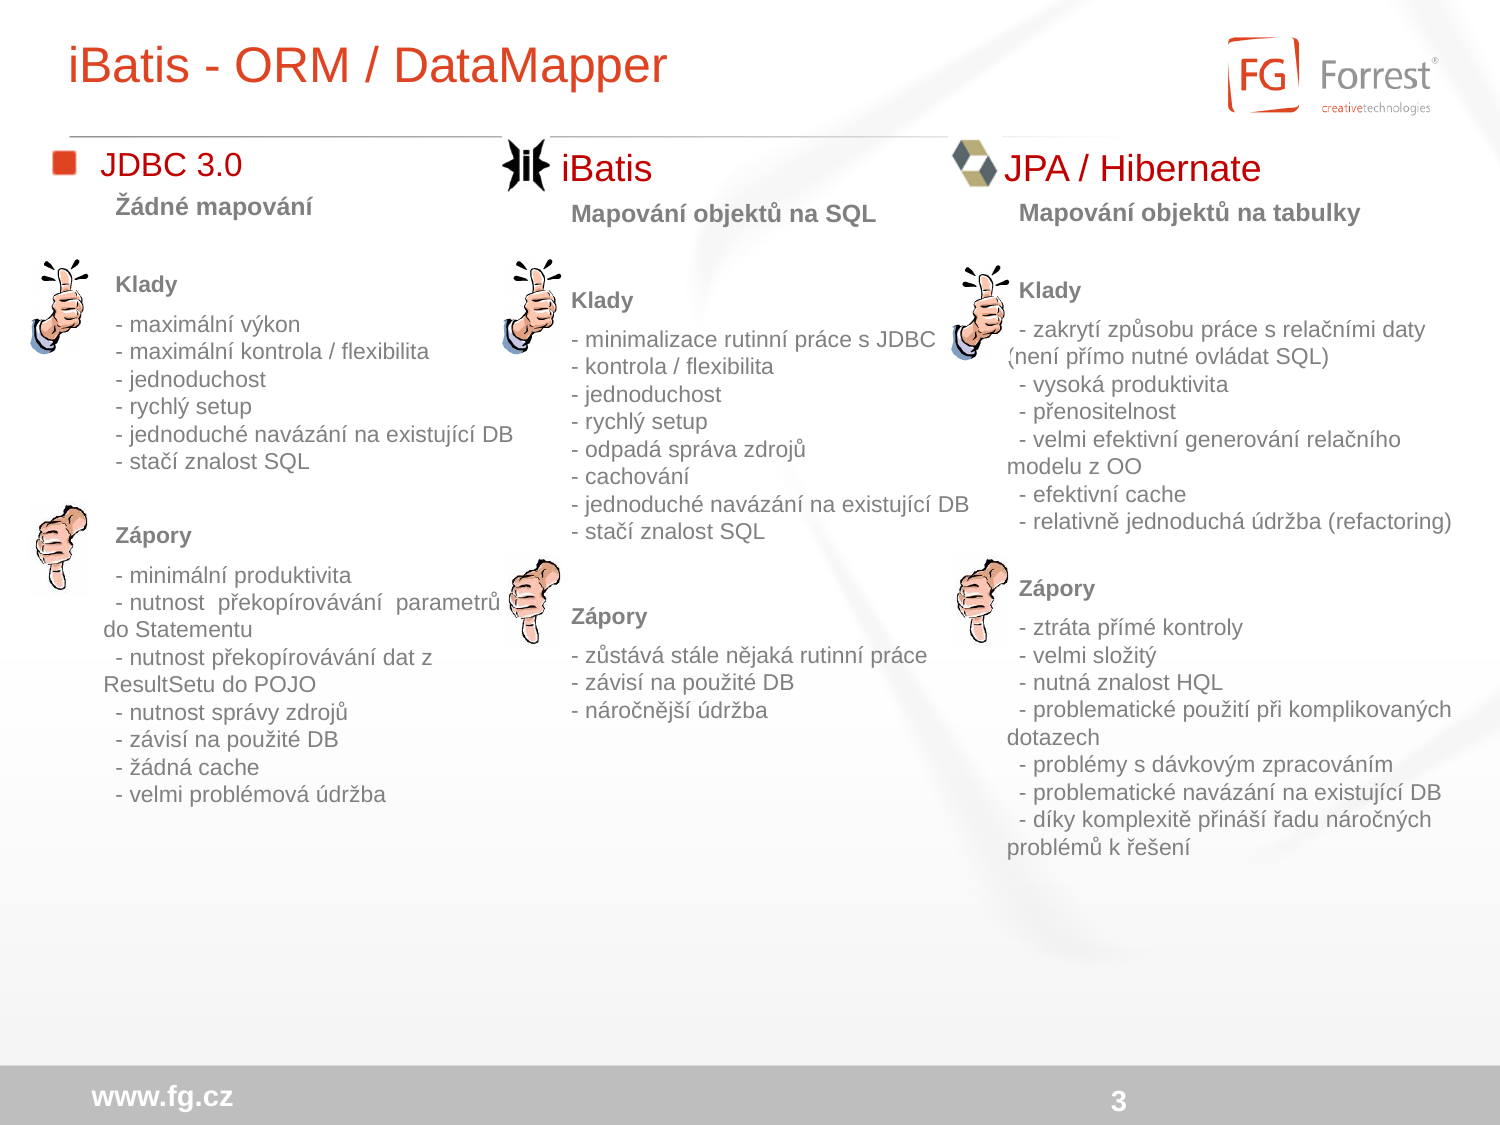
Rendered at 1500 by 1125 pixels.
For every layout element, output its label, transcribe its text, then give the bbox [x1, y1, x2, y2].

text_box JDBC 3.0 Žádné mapování Klady - maximální výkon - maximální kontrola / flexibilita - jednoduchost - rychlý setup - jednoduché navázání na existující DB - stačí znalost SQL Zápory - minimální produktivita - nutnost překopírovávání parametrů do Statementu - nutnost překopírovávání dat z ResultSetu do POJO - nutnost správy zdrojů - závisí na použité DB - žádná cache - velmi problémová údržba [41, 141, 532, 998]
text_box JPA / Hibernate Mapování objektů na tabulky Klady - zakrytí způsobu práce s relačními daty (není přímo nutné ovládat SQL) - vysoká produktivita - přenositelnost - velmi efektivní generování relačního modelu z OO - efektivní cache - relativně jednoduchá údržba (refactoring) Zápory - ztráta přímé kontroly - velmi složitý - nutná znalost HQL - problematické použití při komplikovaných dotazech - problémy s dávkovým zpracováním - problematické navázání na existující DB - díky komplexitě přináší řadu náročných problémů k řešení [944, 141, 1477, 1038]
title iBatis - ORM / DataMapper [53, 24, 1212, 141]
list iBatis Mapování objektů na SQL Klady - minimalizace rutinní práce s JDBC - kontrola / flexibilita - jednoduchost - rychlý setup - odpadá správa zdrojů - cachování - jednoduché navázání na existující DB - stačí znalost SQL Zápory - zůstává stále nějaká rutinní práce - závisí na použité DB - náročnější údržba [501, 141, 944, 999]
picture [0, 0, 1500, 1125]
footer www.fg.cz [76, 1070, 951, 1125]
slide_number <číslo> [1096, 1074, 1454, 1125]
